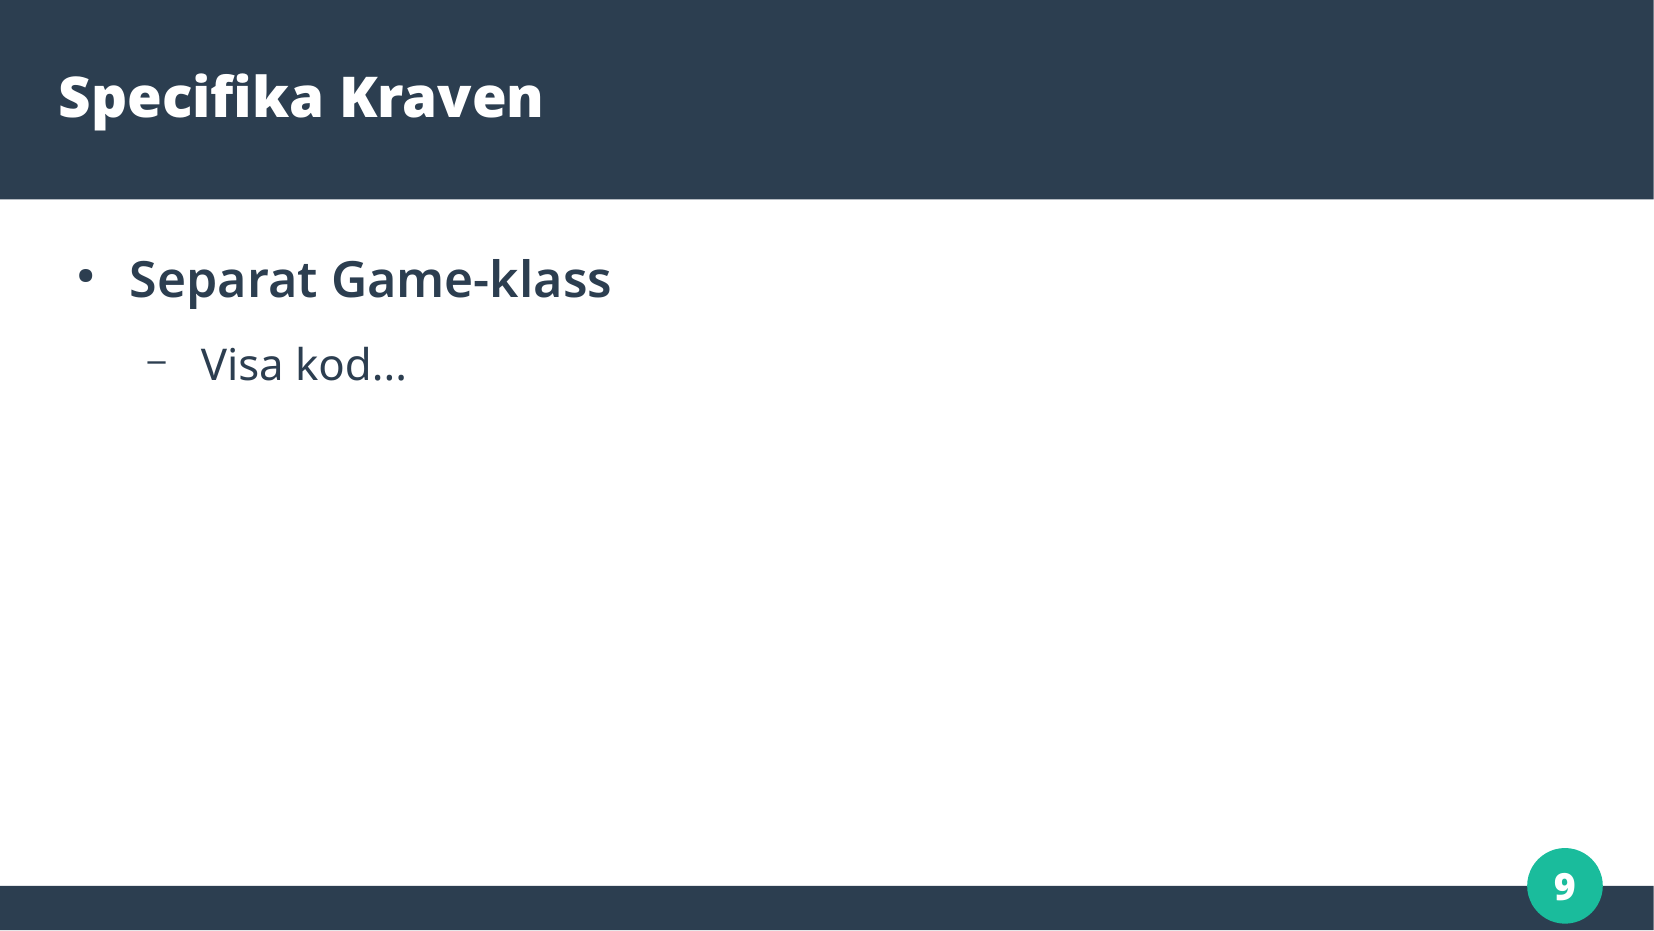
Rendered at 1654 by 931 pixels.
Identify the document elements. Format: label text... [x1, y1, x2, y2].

list Separat Game-klass Visa kod... [59, 243, 1595, 864]
title Specifika Kraven [59, 37, 1595, 155]
